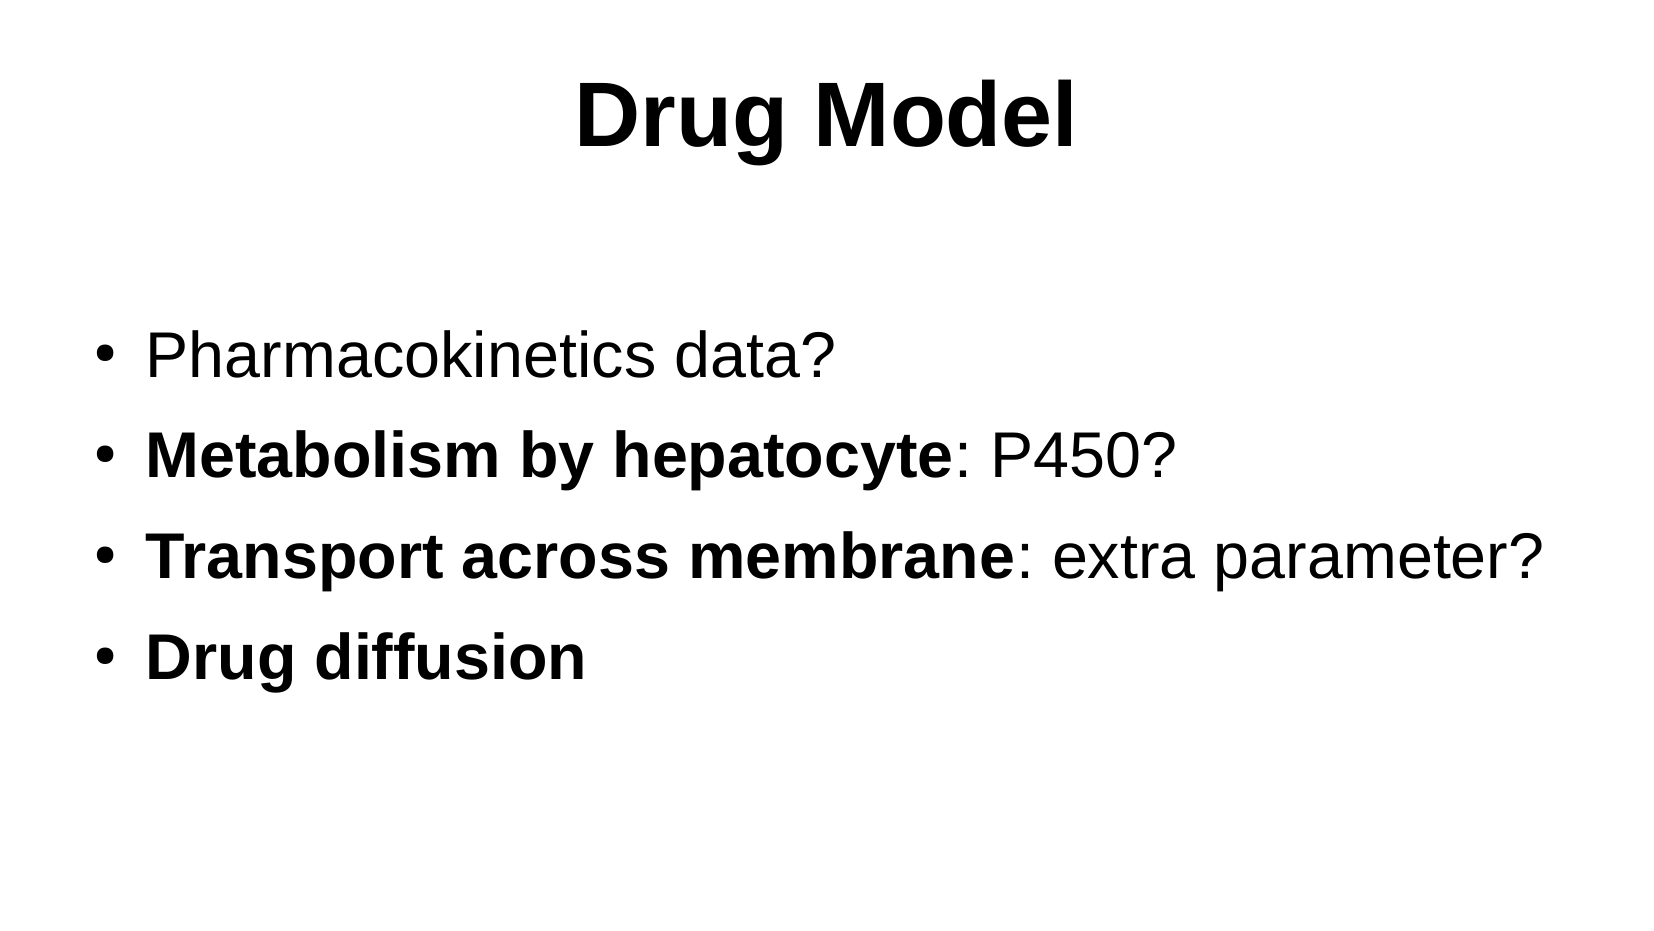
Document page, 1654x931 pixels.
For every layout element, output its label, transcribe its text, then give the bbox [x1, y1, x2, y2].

list Pharmacokinetics data? Metabolism by hepatocyte: P450? Transport across membrane: extra parameter? Drug diffusion [76, 217, 1565, 758]
title Drug Model [82, 37, 1571, 193]
